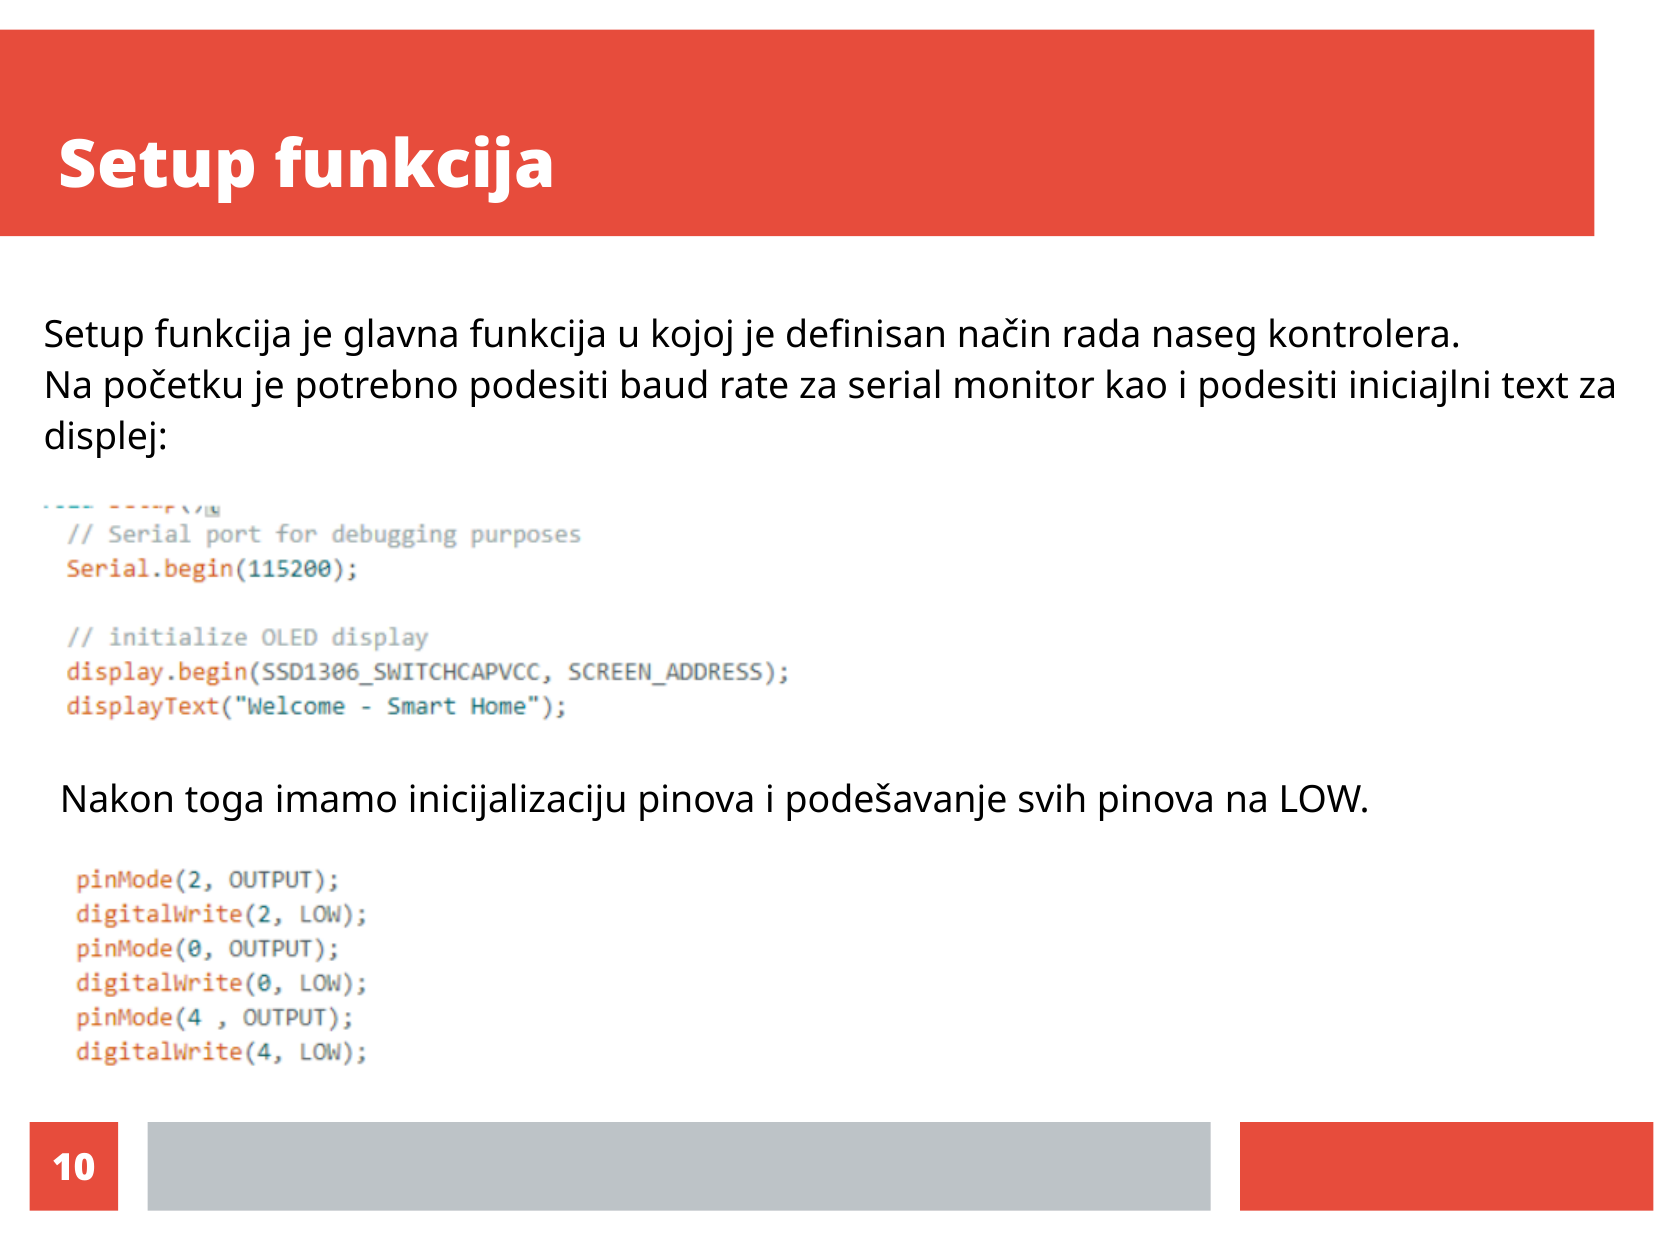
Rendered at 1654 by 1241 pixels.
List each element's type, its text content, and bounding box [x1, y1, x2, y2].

text_box Setup funkcija je glavna funkcija u kojoj je definisan način rada naseg kontrolera. Na početku je potrebno podesiti baud rate za serial monitor kao i podesiti iniciajlni text za displej: [28, 300, 1636, 446]
picture [30, 474, 807, 736]
title Setup funkcija [59, 59, 1595, 207]
picture [45, 842, 381, 1081]
text_box Nakon toga imamo inicijalizaciju pinova i podešavanje svih pinova na LOW. [45, 765, 1484, 824]
